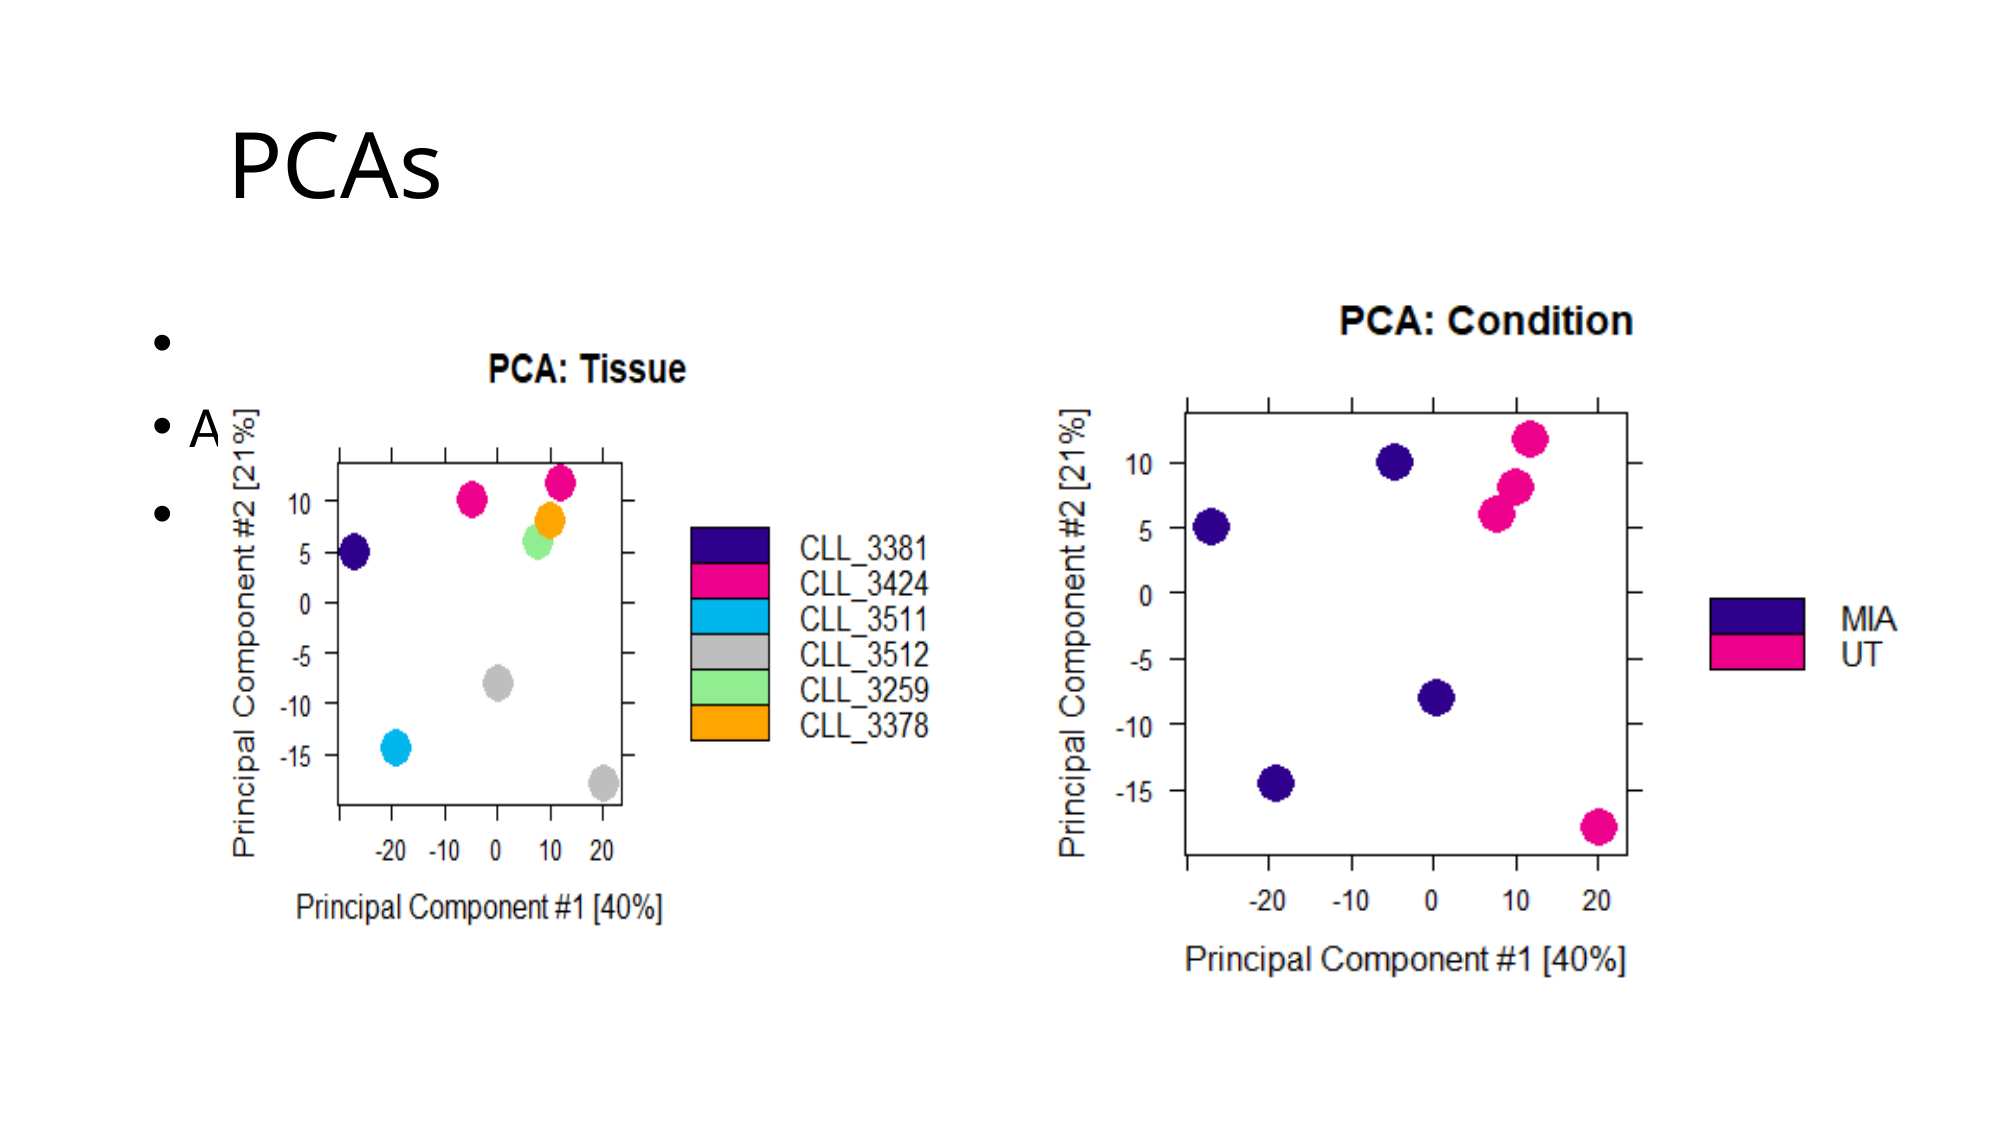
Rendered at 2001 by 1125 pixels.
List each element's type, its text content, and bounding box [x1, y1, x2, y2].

list Aa [137, 299, 1863, 1014]
picture [218, 279, 959, 1009]
title PCAs [137, 59, 1863, 278]
picture [1041, 279, 1933, 1009]
